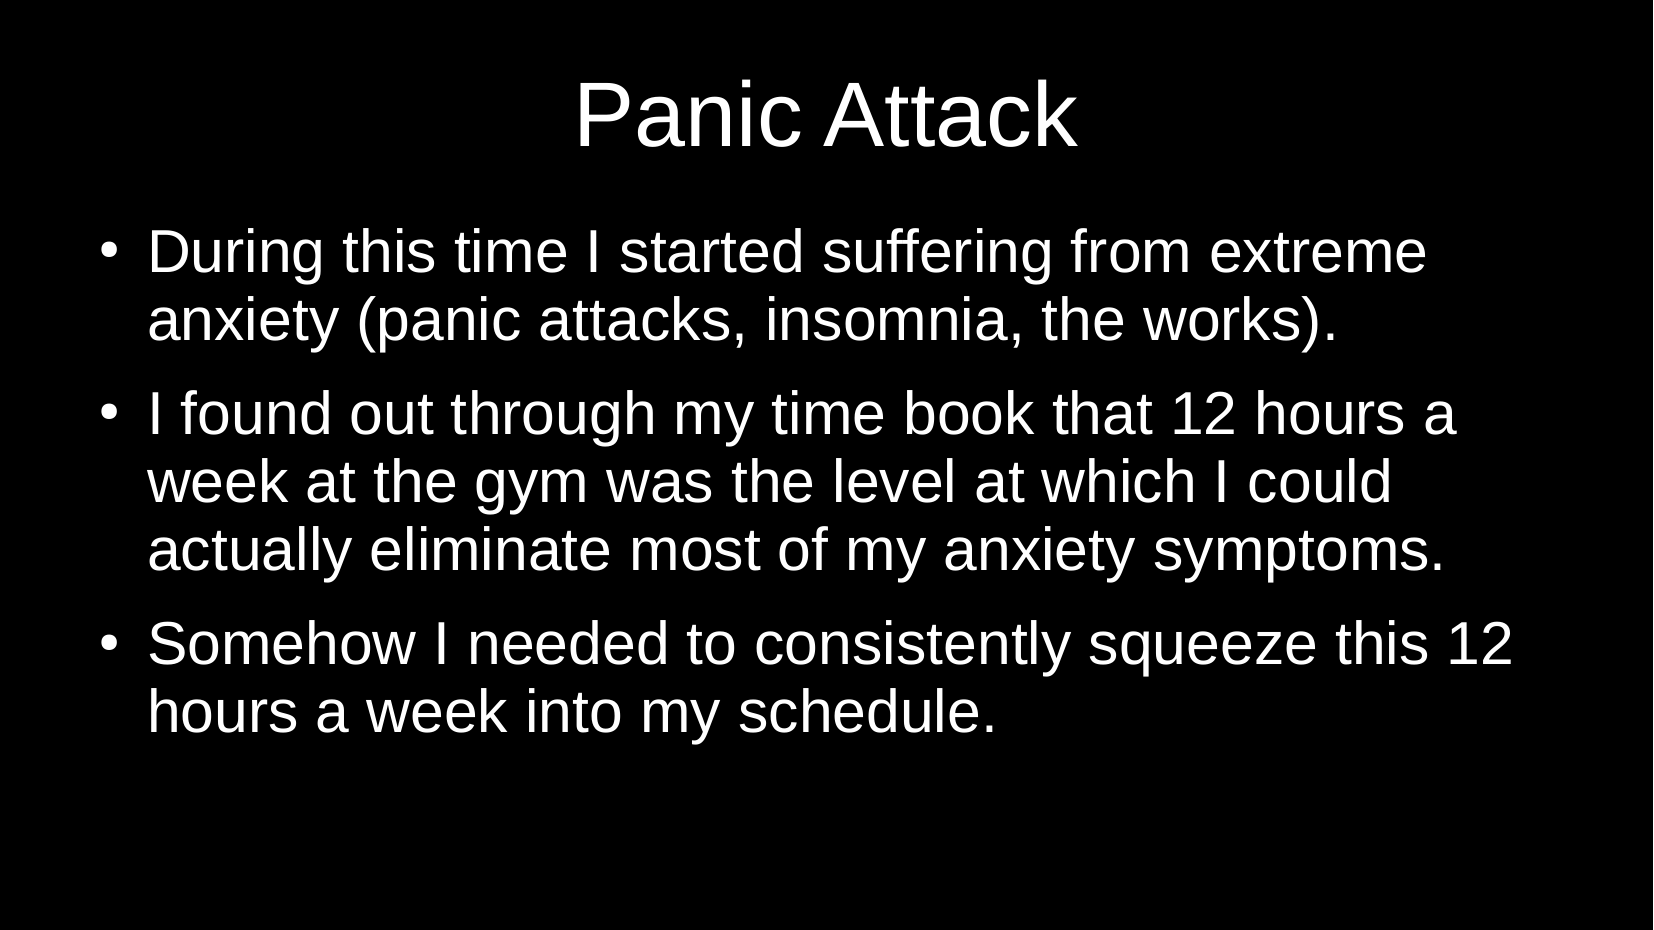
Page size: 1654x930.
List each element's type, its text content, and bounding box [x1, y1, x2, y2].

list During this time I started suffering from extreme anxiety (panic attacks, insomnia, the works). I found out through my time book that 12 hours a week at the gym was the level at which I could actually eliminate most of my anxiety symptoms. Somehow I needed to consistently squeeze this 12 hours a week into my schedule. [82, 217, 1571, 757]
title Panic Attack [82, 37, 1571, 193]
